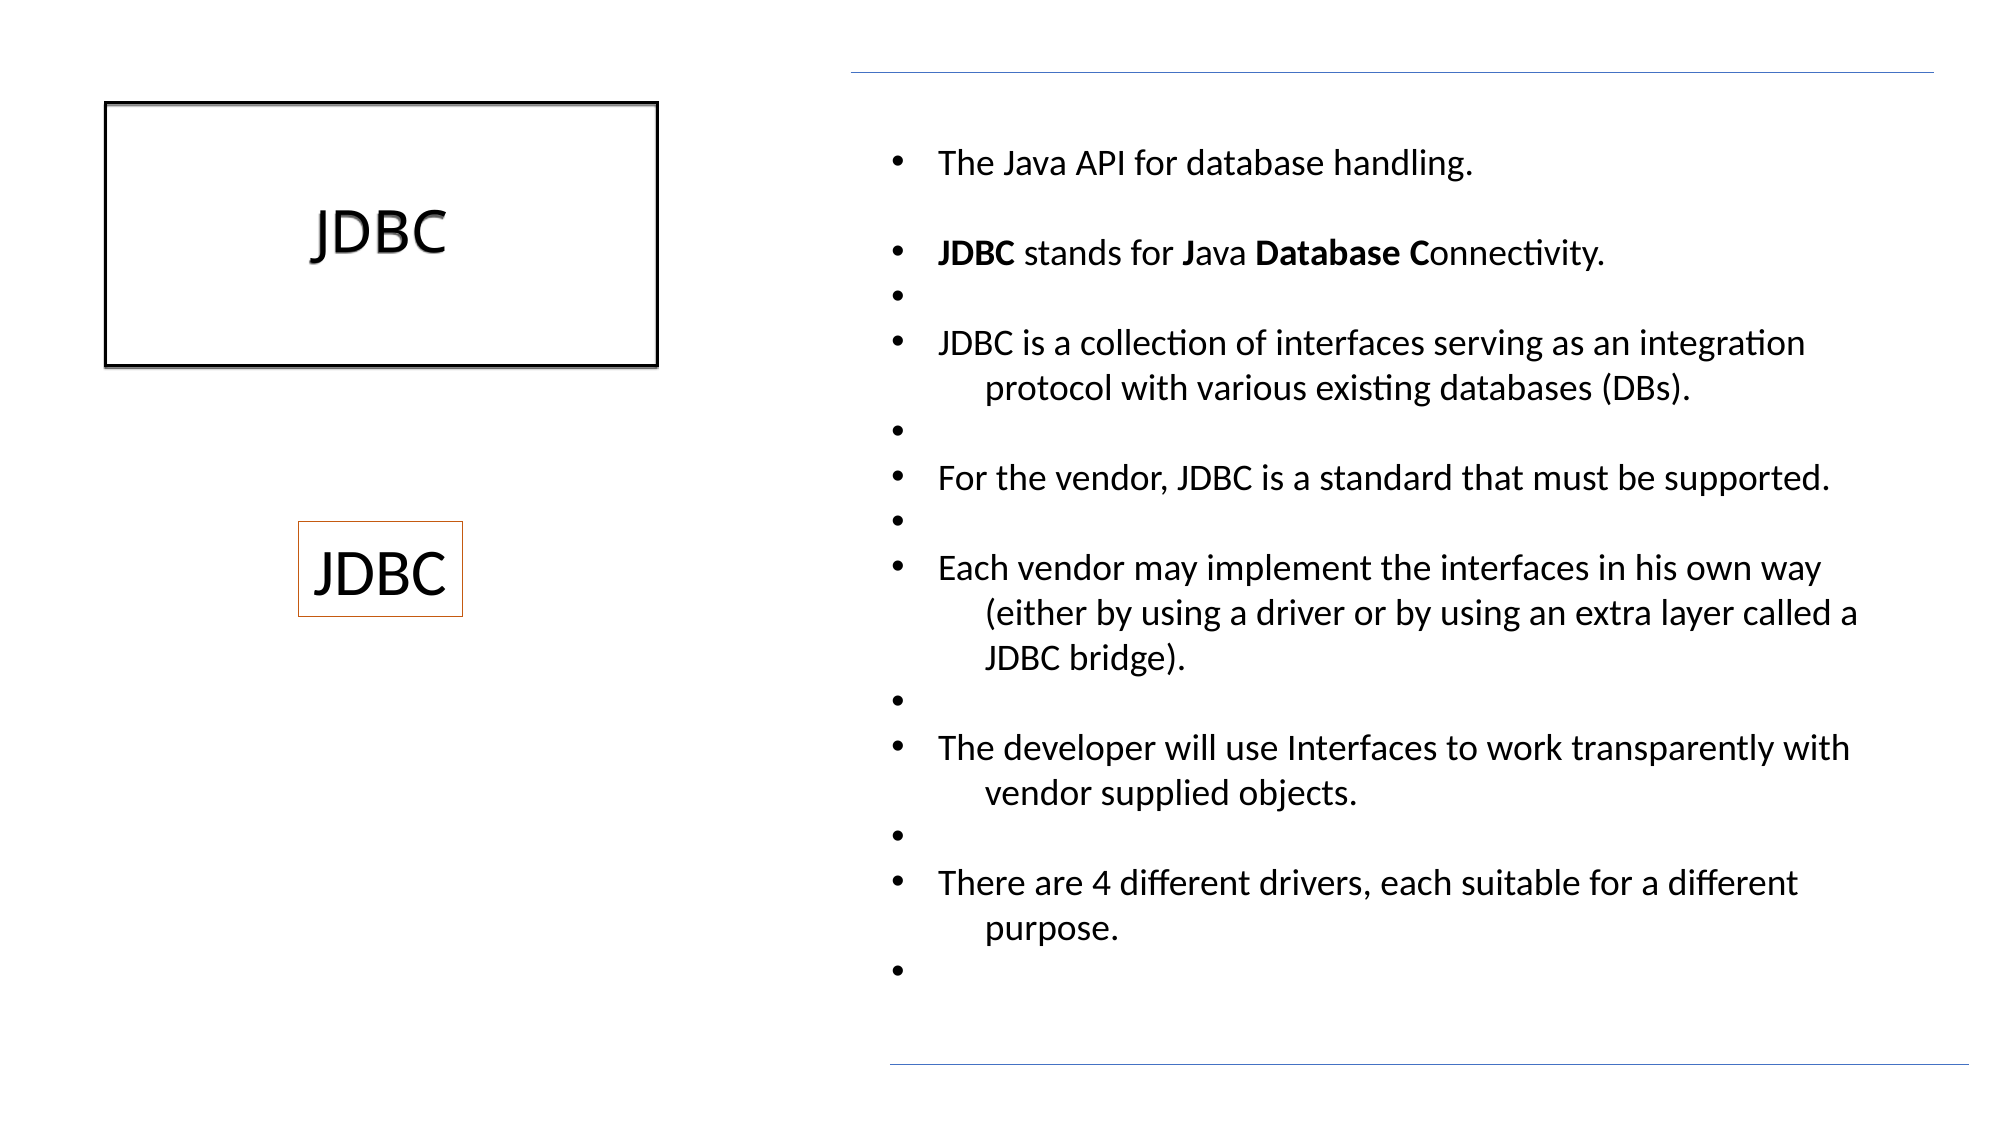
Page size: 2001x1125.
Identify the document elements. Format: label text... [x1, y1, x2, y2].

text_box JDBC [298, 522, 463, 617]
text_box The Java API for database handling. JDBC stands for Java Database Connectivity. JDBC is a collection of interfaces serving as an integration protocol with various existing databases (DBs). For the vendor, JDBC is a standard that must be supported. Each vendor may implement the interfaces in his own way (either by using a driver or by using an extra layer called a JDBC bridge). The developer will use Interfaces to work transparently with vendor supplied objects. There are 4 different drivers, each suitable for a different purpose. [876, 130, 1877, 1009]
title JDBC [105, 102, 658, 366]
